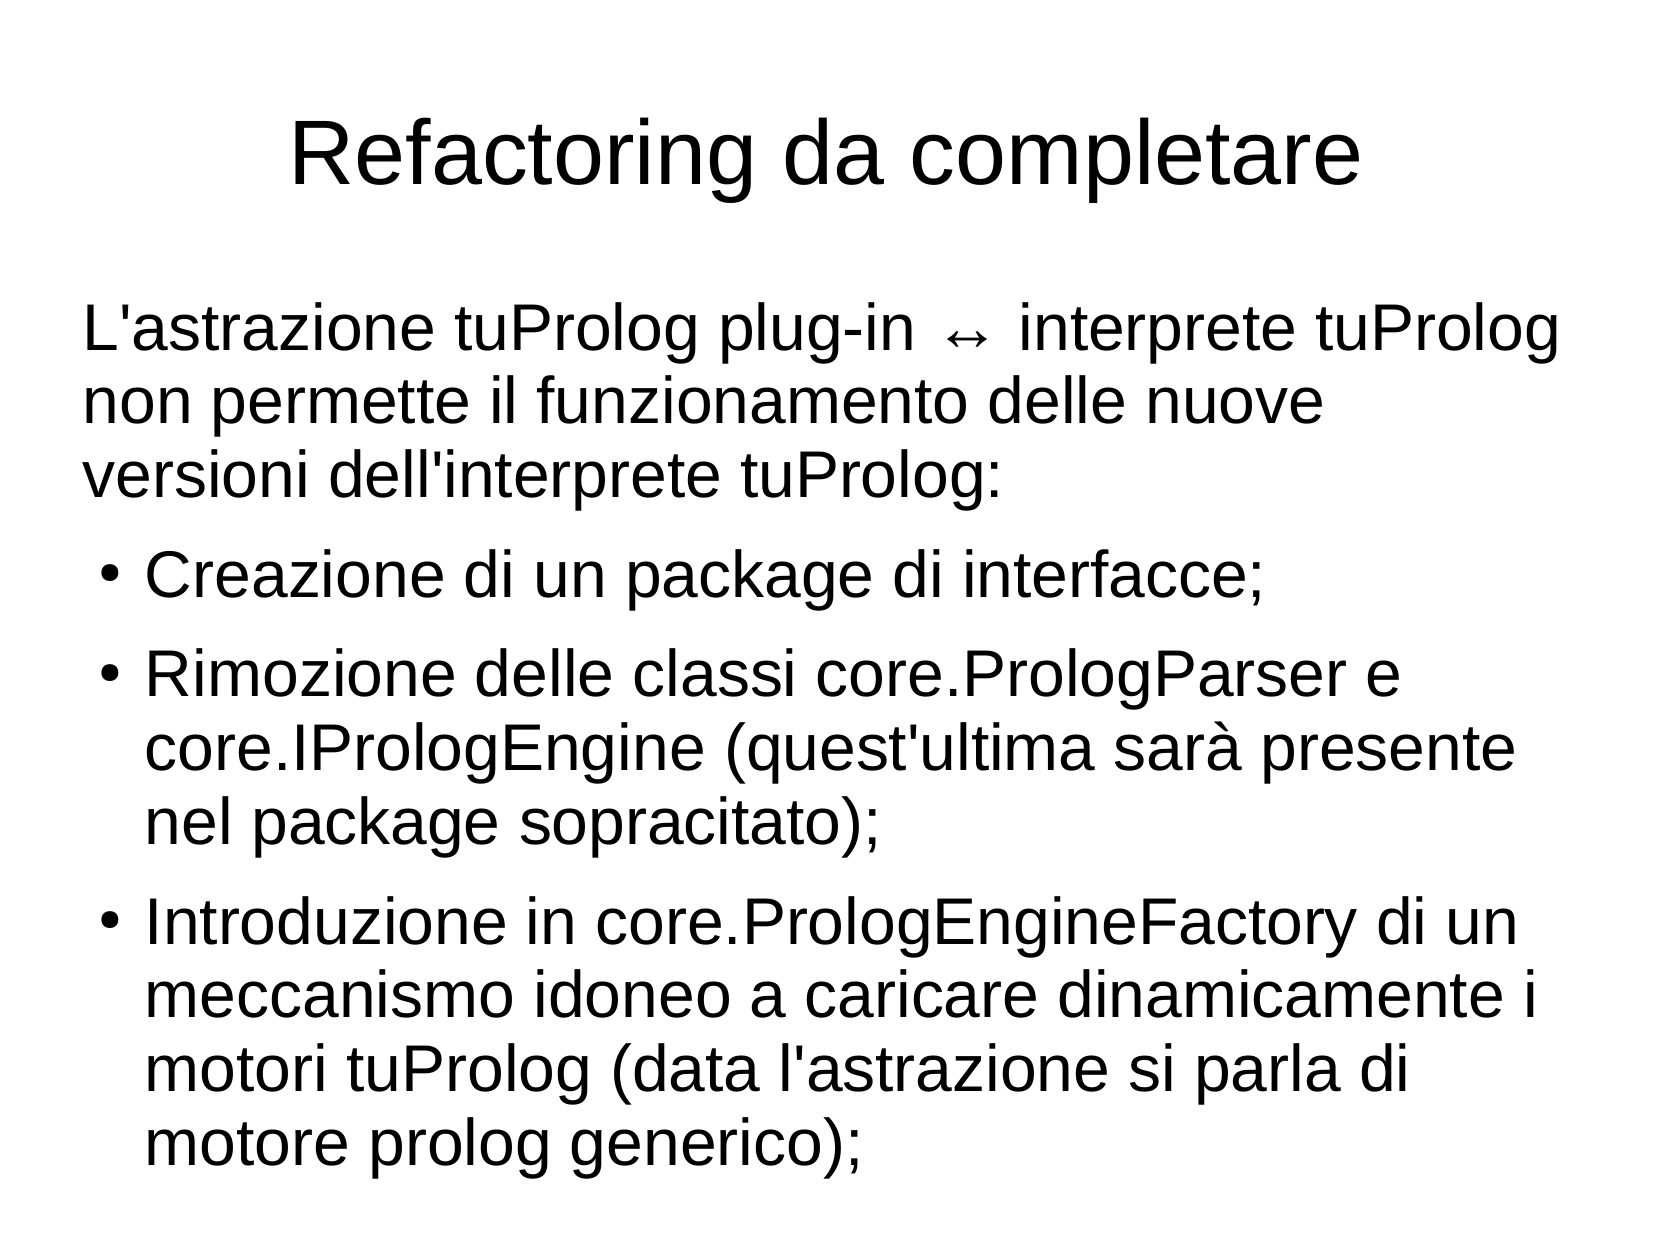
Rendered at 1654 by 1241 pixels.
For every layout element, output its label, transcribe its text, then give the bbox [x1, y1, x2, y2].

title Refactoring da completare [82, 49, 1571, 257]
list L'astrazione tuProlog plug-in ↔ interprete tuProlog non permette il funzionamento delle nuove versioni dell'interprete tuProlog: Creazione di un package di interfacce; Rimozione delle classi core.PrologParser e core.IPrologEngine (quest'ultima sarà presente nel package sopracitato); Introduzione in core.PrologEngineFactory di un meccanismo idoneo a caricare dinamicamente i motori tuProlog (data l'astrazione si parla di motore prolog generico); [82, 290, 1571, 1182]
